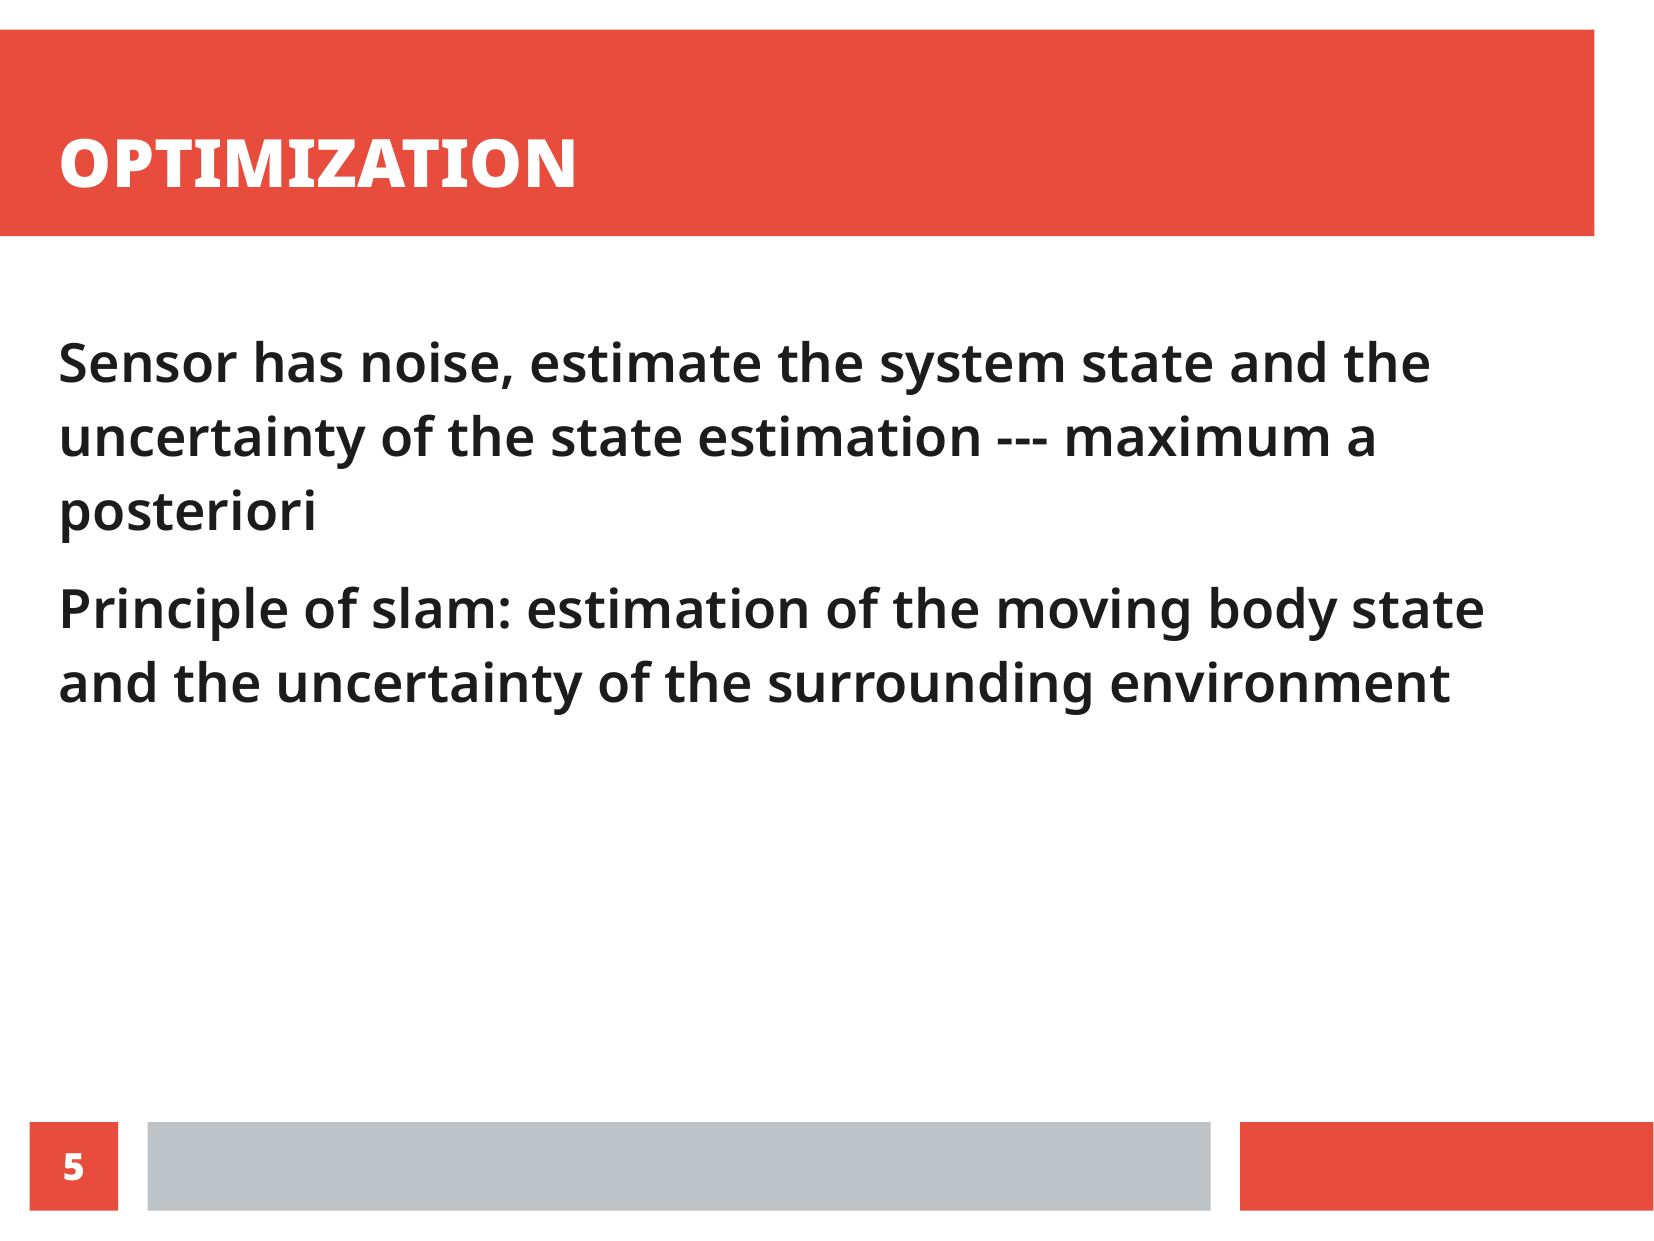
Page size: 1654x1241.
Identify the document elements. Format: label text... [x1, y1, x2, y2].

list Sensor has noise, estimate the system state and the uncertainty of the state estimation --- maximum a posteriori Principle of slam: estimation of the moving body state and the uncertainty of the surrounding environment [59, 324, 1565, 1093]
title OPTIMIZATION [59, 59, 1595, 207]
